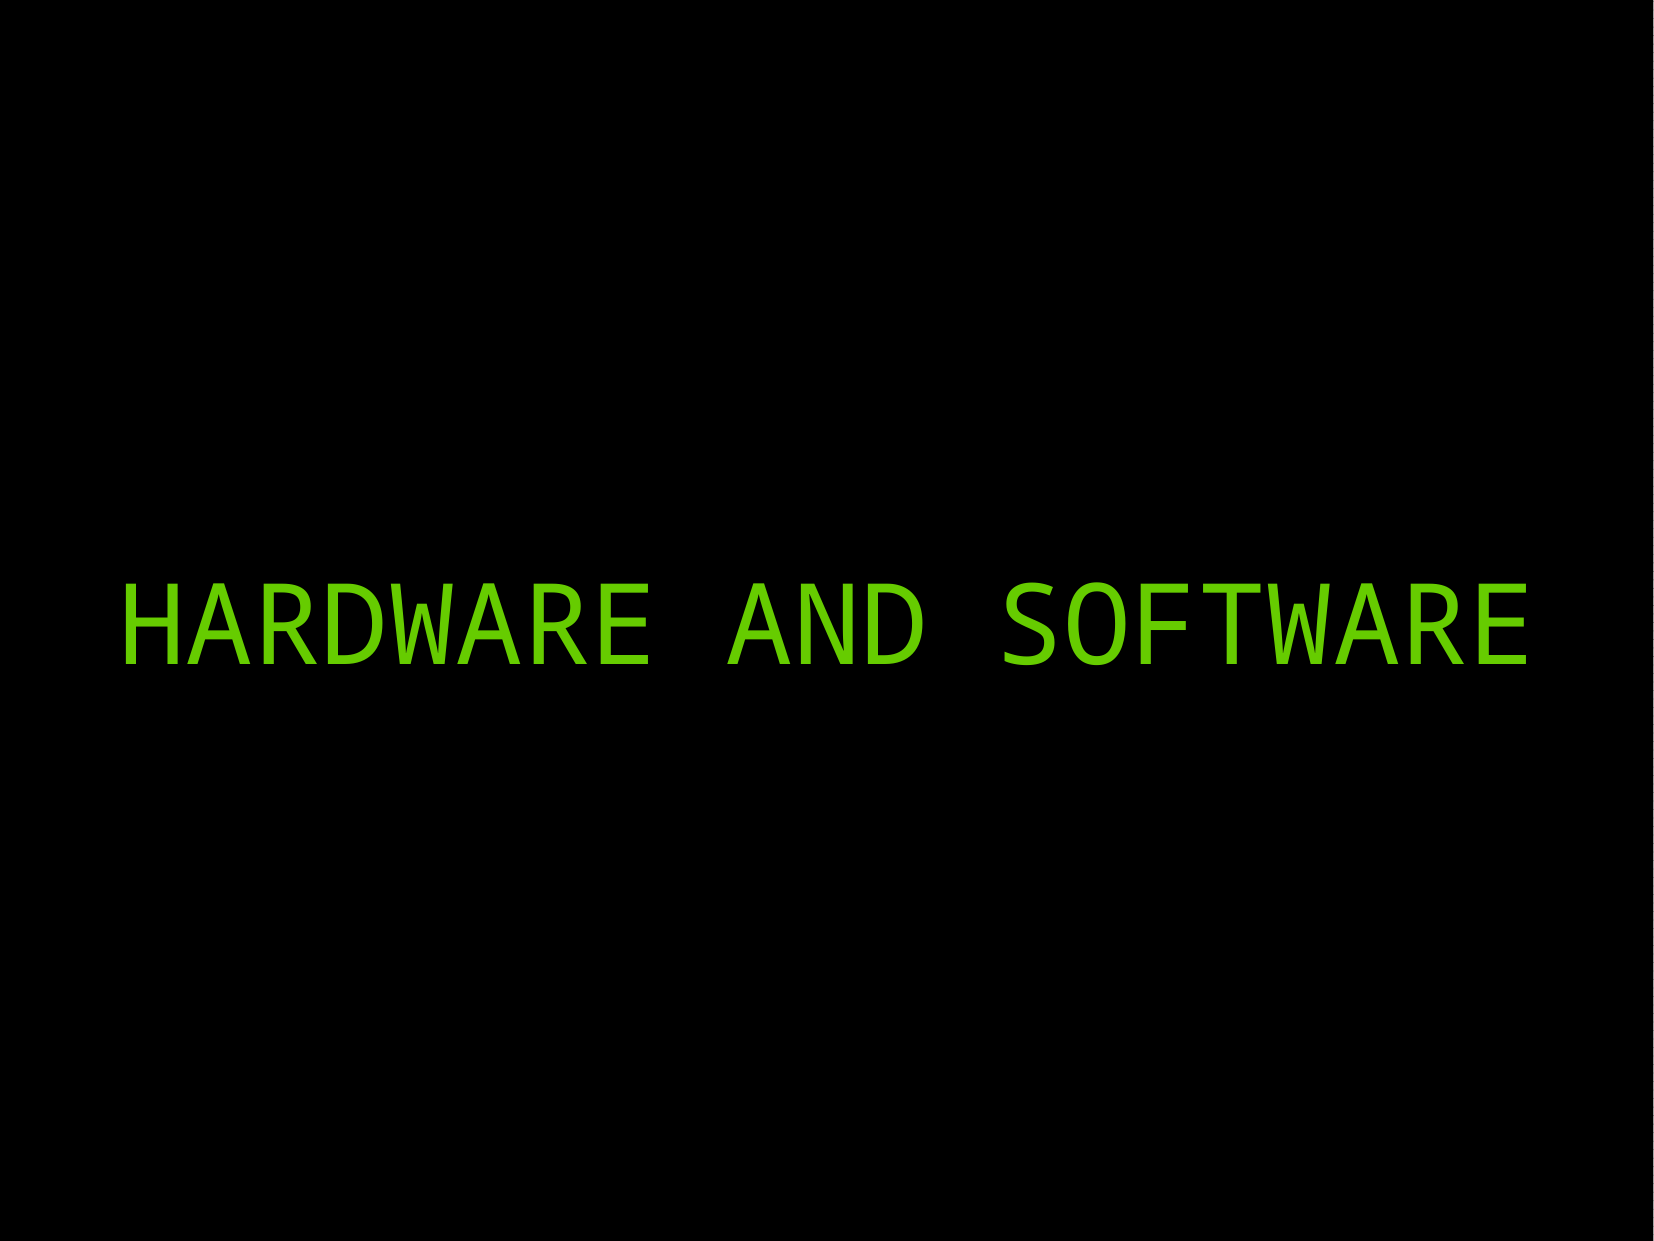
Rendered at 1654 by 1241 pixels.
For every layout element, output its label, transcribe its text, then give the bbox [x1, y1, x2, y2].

title HARDWARE AND SOFTWARE [0, 0, 1654, 1241]
